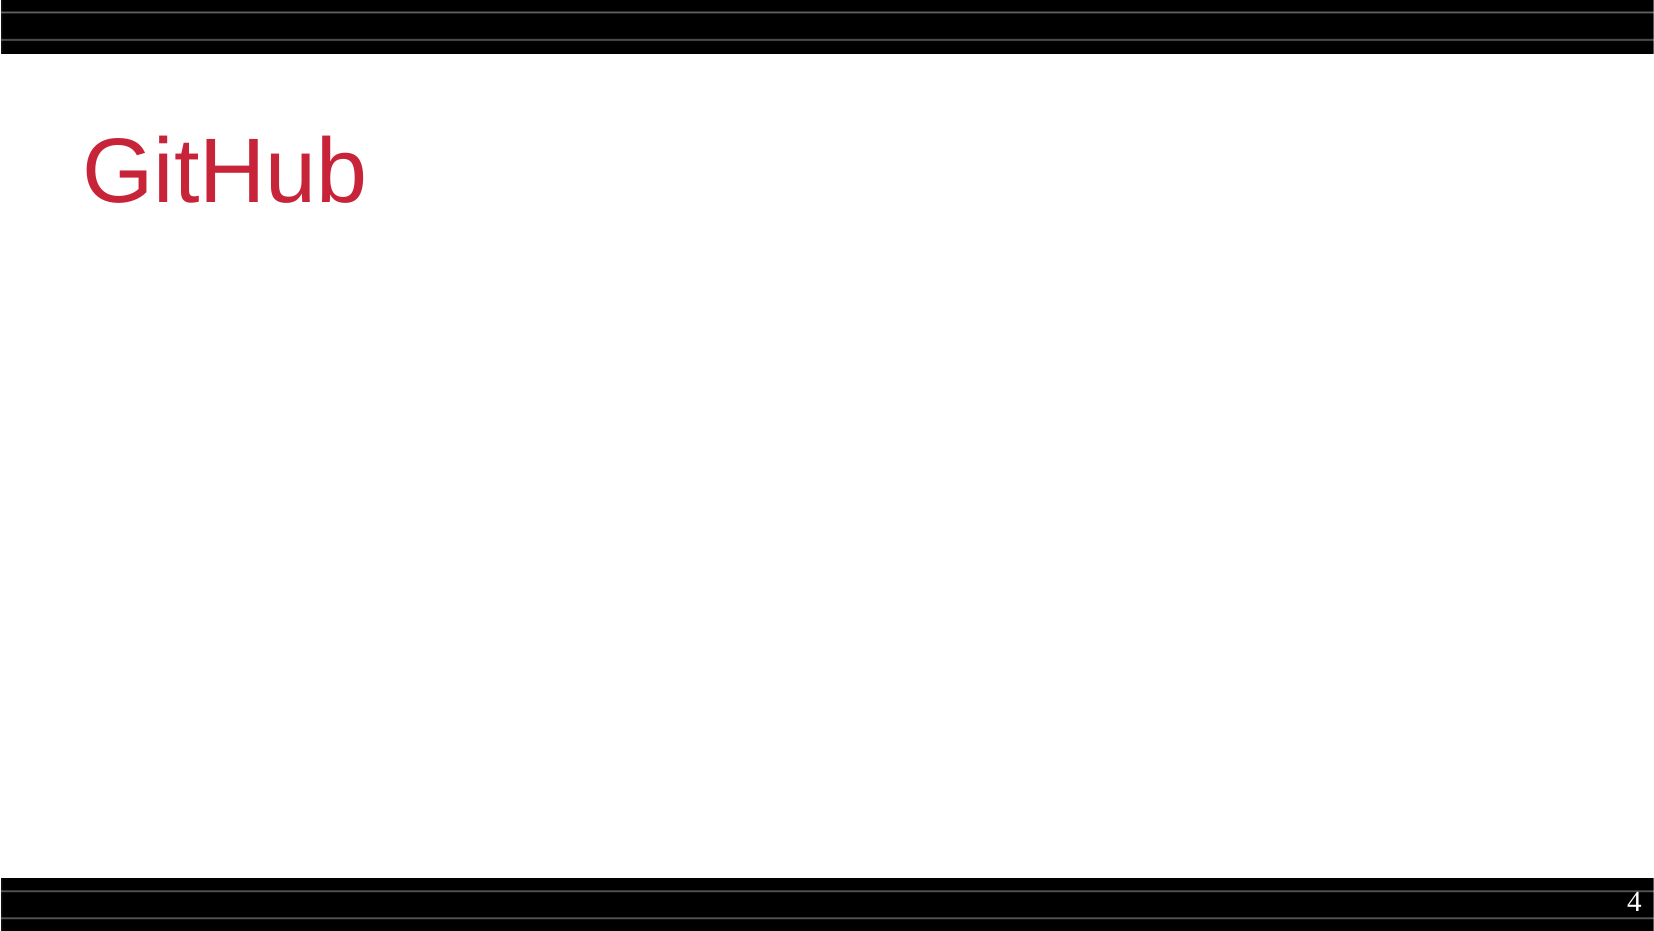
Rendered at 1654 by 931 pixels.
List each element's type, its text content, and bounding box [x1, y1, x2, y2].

picture [1, 878, 1654, 931]
title GitHub [82, 92, 1571, 249]
picture [1, 0, 1654, 54]
